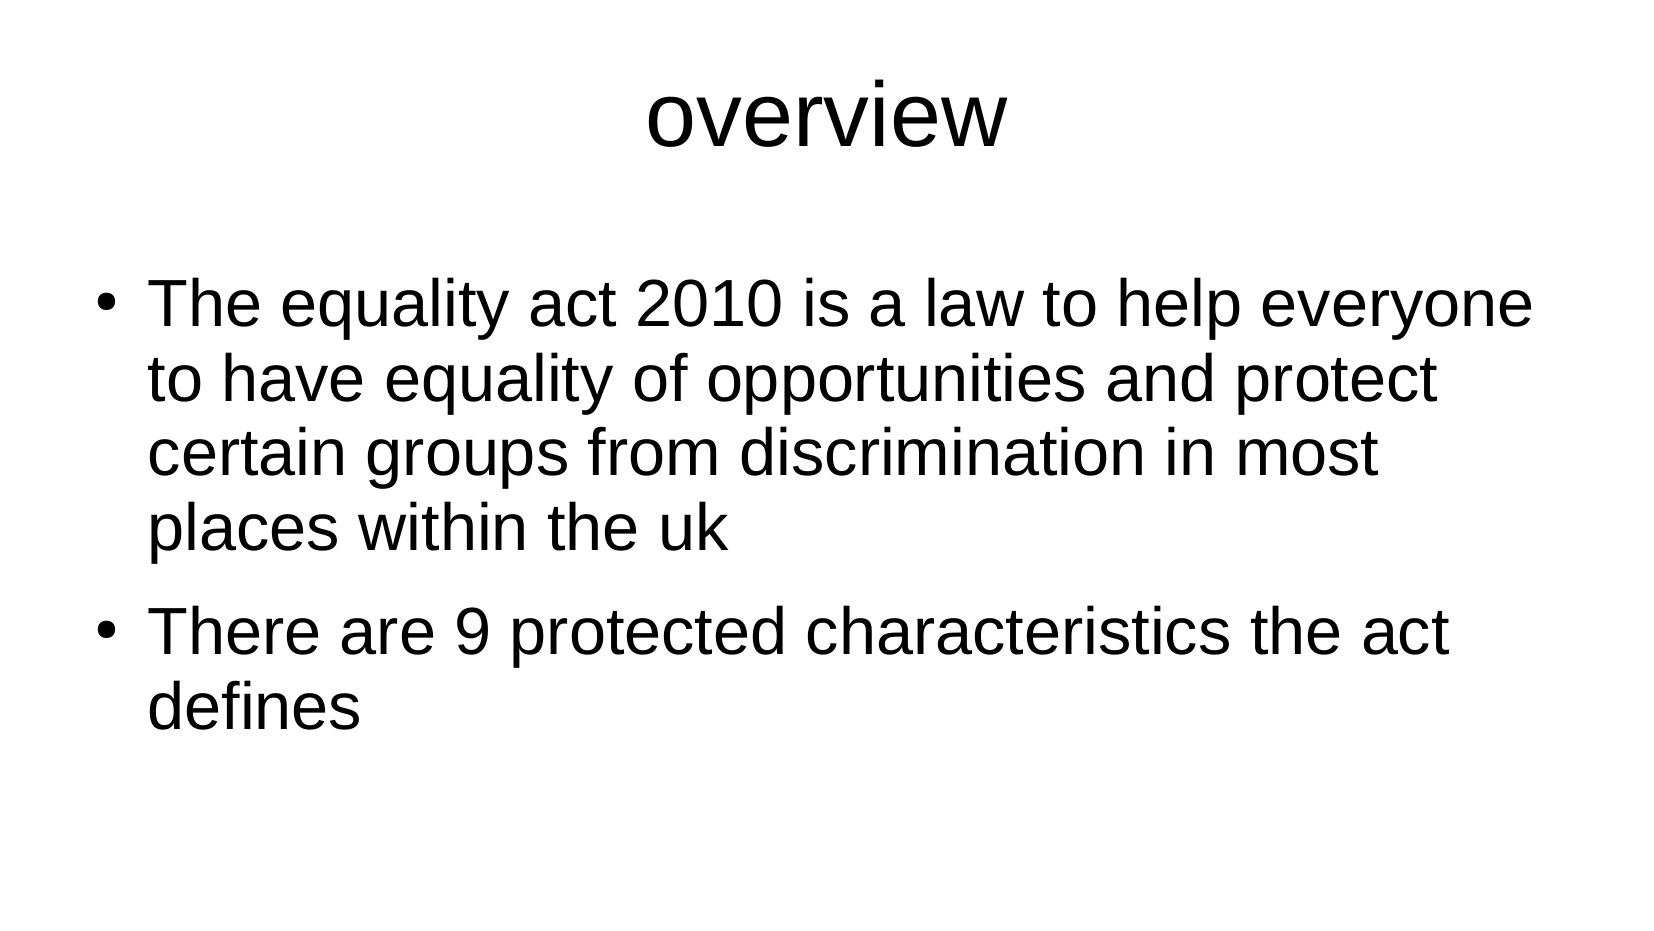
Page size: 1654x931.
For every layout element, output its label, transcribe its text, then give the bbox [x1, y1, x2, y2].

title overview [82, 37, 1571, 193]
list The equality act 2010 is a law to help everyone to have equality of opportunities and protect certain groups from discrimination in most places within the uk There are 9 protected characteristics the act defines [76, 265, 1565, 806]
